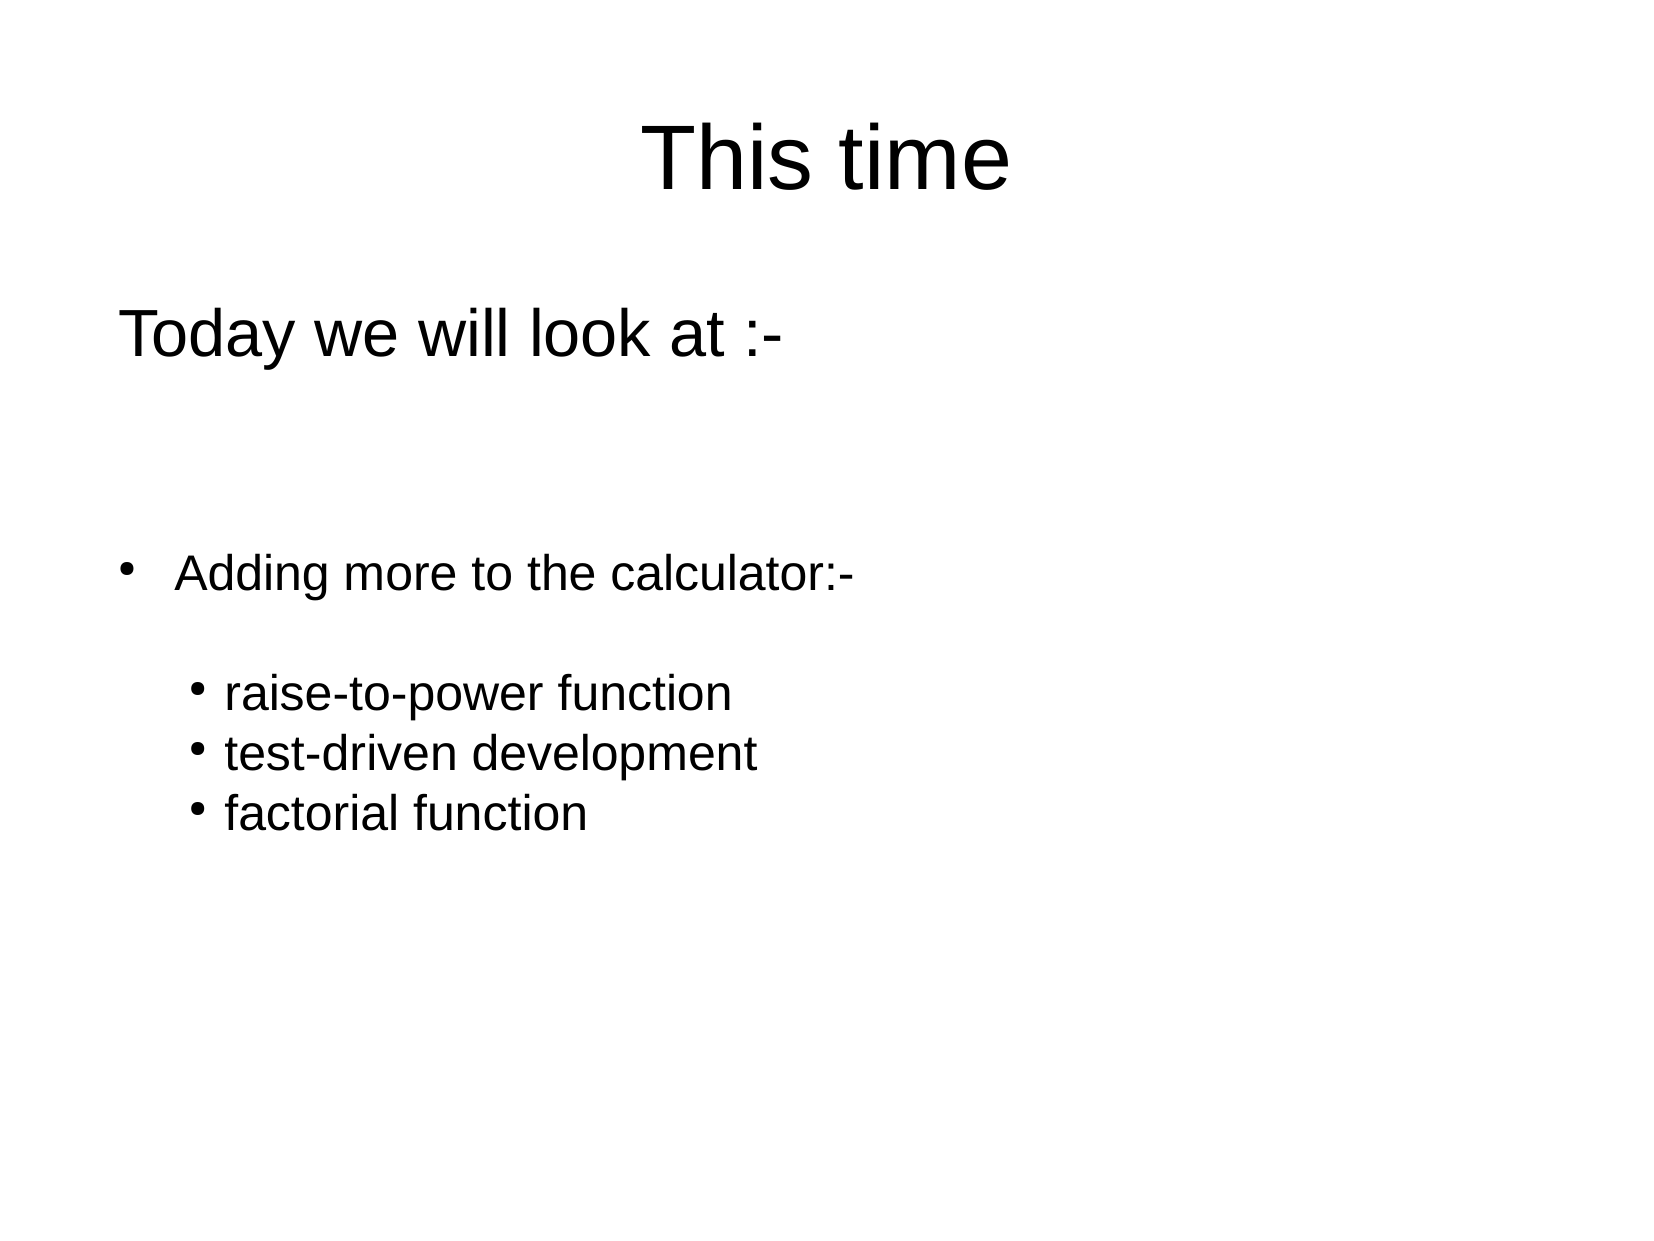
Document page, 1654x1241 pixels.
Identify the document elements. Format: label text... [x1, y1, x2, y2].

subtitle Today we will look at :- Adding more to the calculator:- raise-to-power function test-driven development factorial function [118, 290, 1538, 1152]
title This time [82, 49, 1571, 257]
